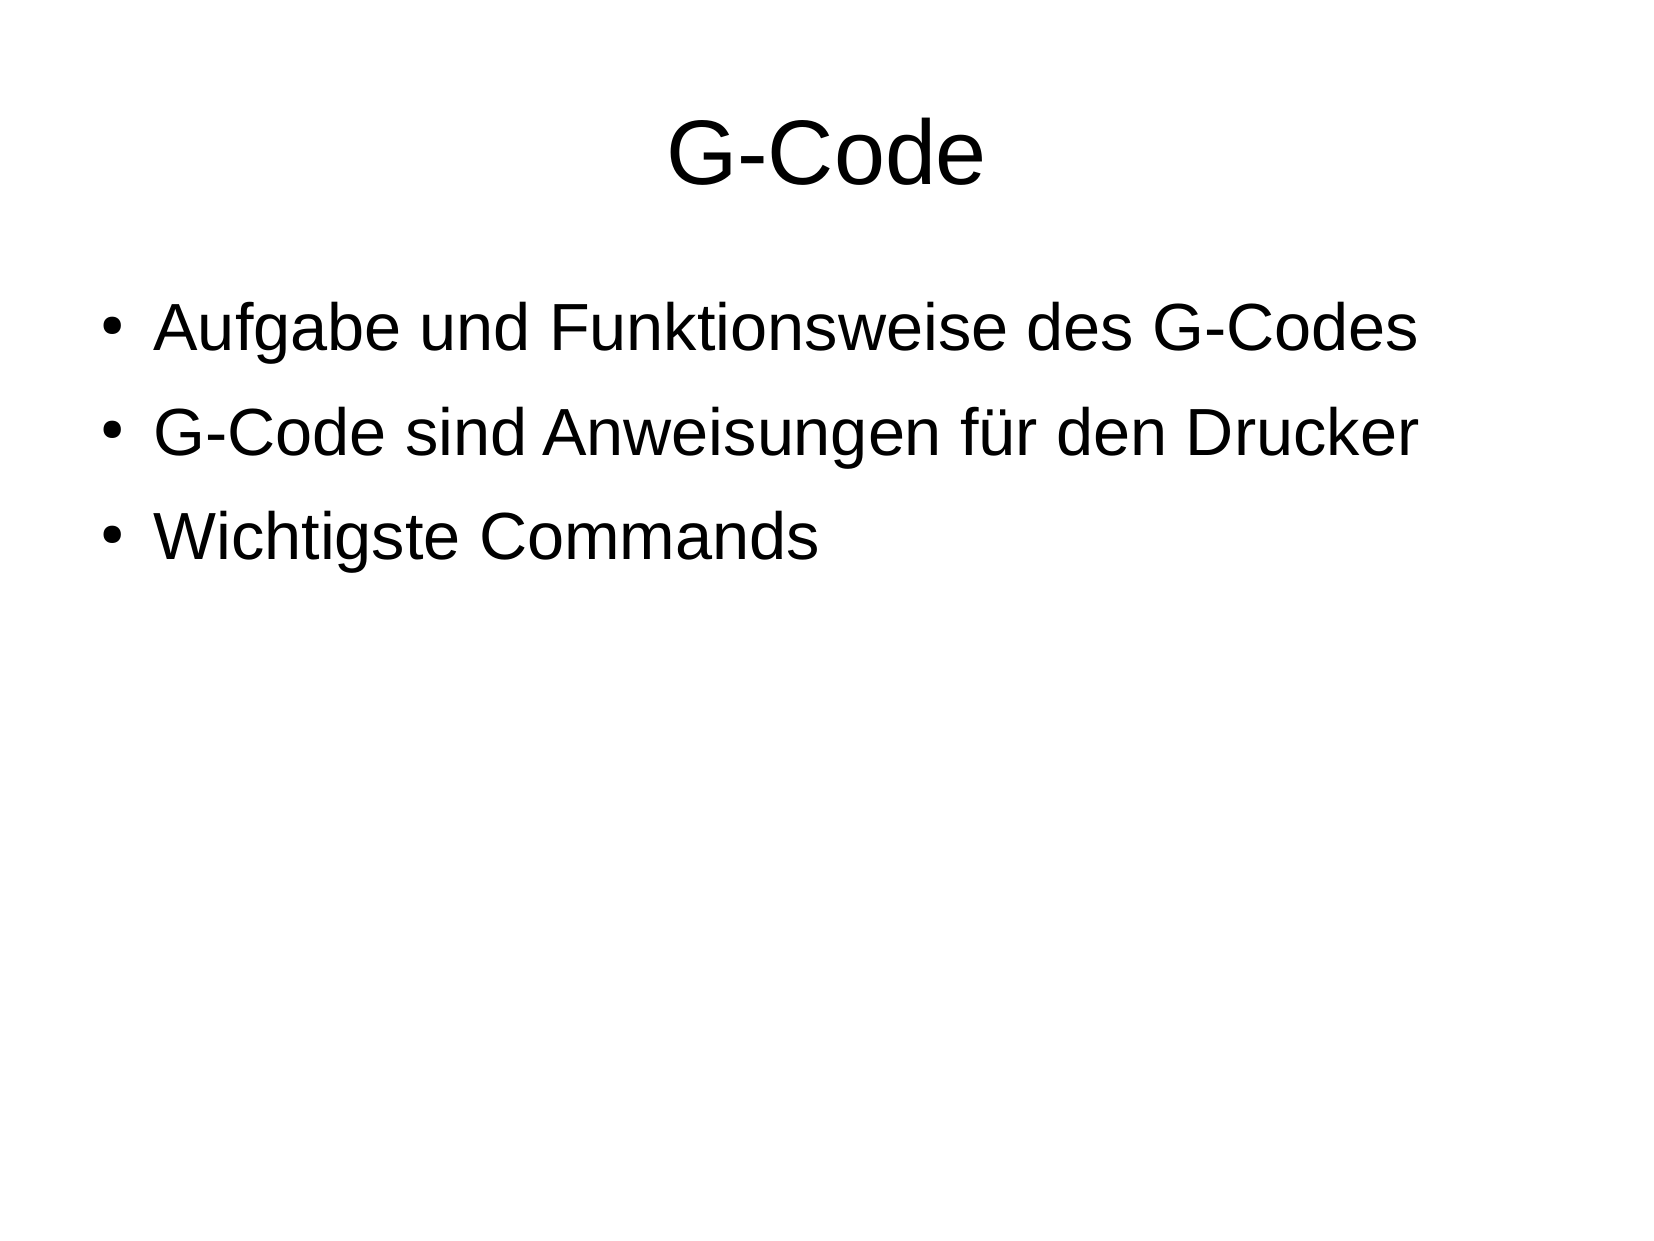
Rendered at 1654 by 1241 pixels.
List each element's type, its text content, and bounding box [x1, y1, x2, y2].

list Aufgabe und Funktionsweise des G-Codes G-Code sind Anweisungen für den Drucker Wichtigste Commands [82, 290, 1571, 1010]
title G-Code [82, 49, 1571, 257]
